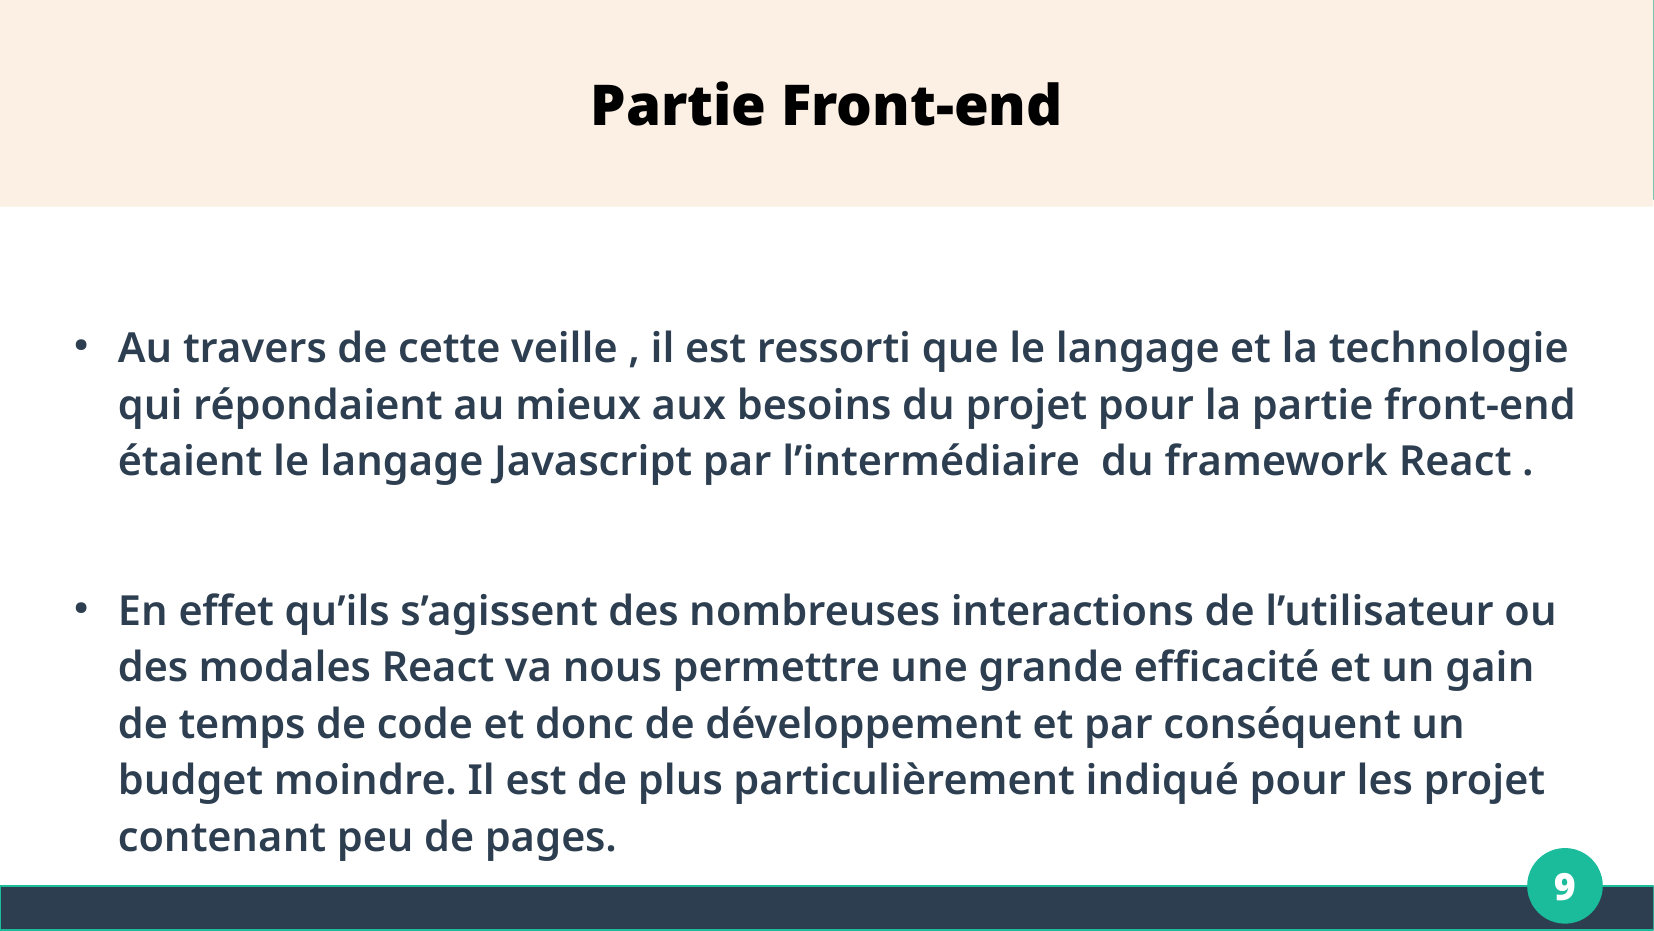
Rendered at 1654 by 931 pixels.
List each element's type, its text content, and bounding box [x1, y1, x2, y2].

list Au travers de cette veille , il est ressorti que le langage et la technologie qui répondaient au mieux aux besoins du projet pour la partie front-end étaient le langage Javascript par l’intermédiaire du framework React . En effet qu’ils s’agissent des nombreuses interactions de l’utilisateur ou des modales React va nous permettre une grande efficacité et un gain de temps de code et donc de développement et par conséquent un budget moindre. Il est de plus particulièrement indiqué pour les projet contenant peu de pages. [59, 243, 1595, 864]
title Partie Front-end [0, 0, 1654, 207]
